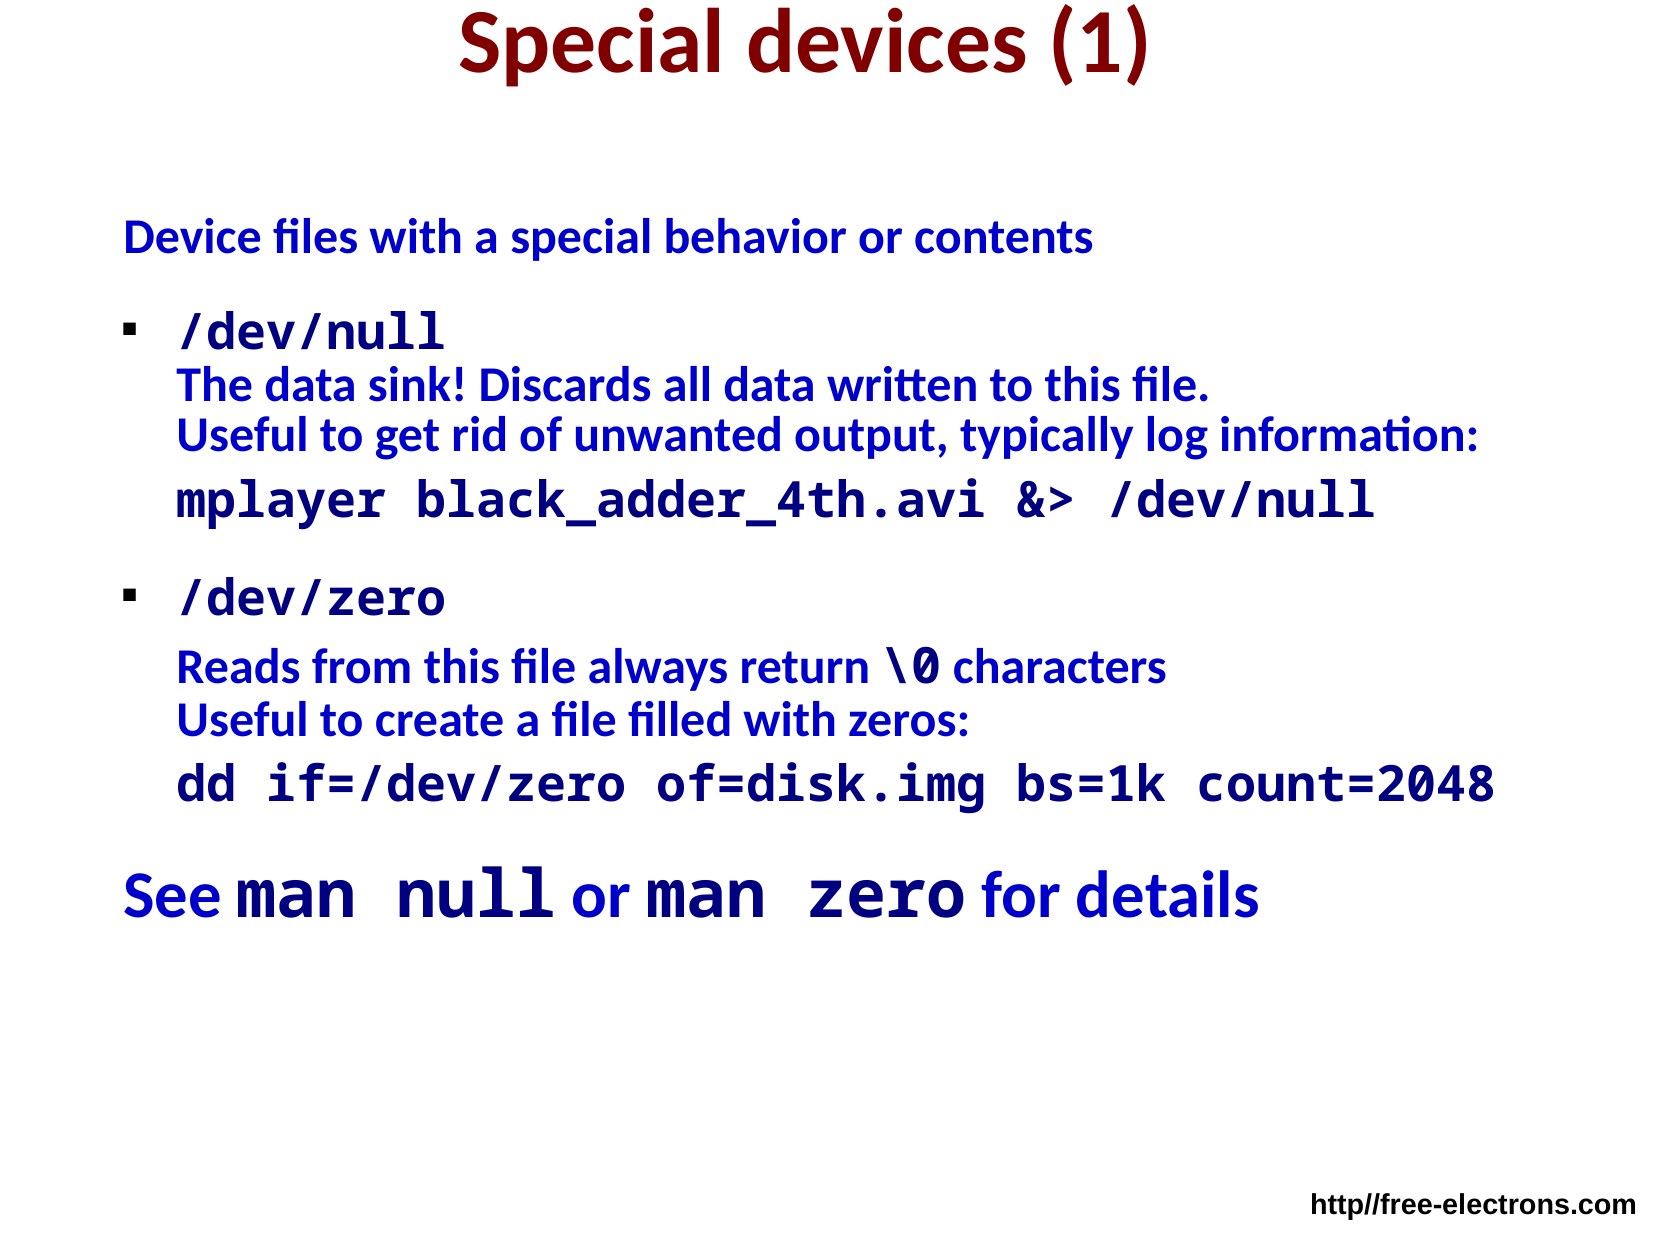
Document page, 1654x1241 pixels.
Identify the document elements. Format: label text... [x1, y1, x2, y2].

text_box http//free-electrons.com [1287, 1181, 1653, 1241]
title Special devices (1) [60, 0, 1551, 106]
list Device files with a special behavior or contents /dev/null The data sink! Discards all data written to this file. Useful to get rid of unwanted output, typically log information: mplayer black_adder_4th.avi &> /dev/null /dev/zero Reads from this file always return \0 characters Useful to create a file filled with zeros: dd if=/dev/zero of=disk.img bs=1k count=2048 See man null or man zero for details [105, 216, 1518, 1066]
